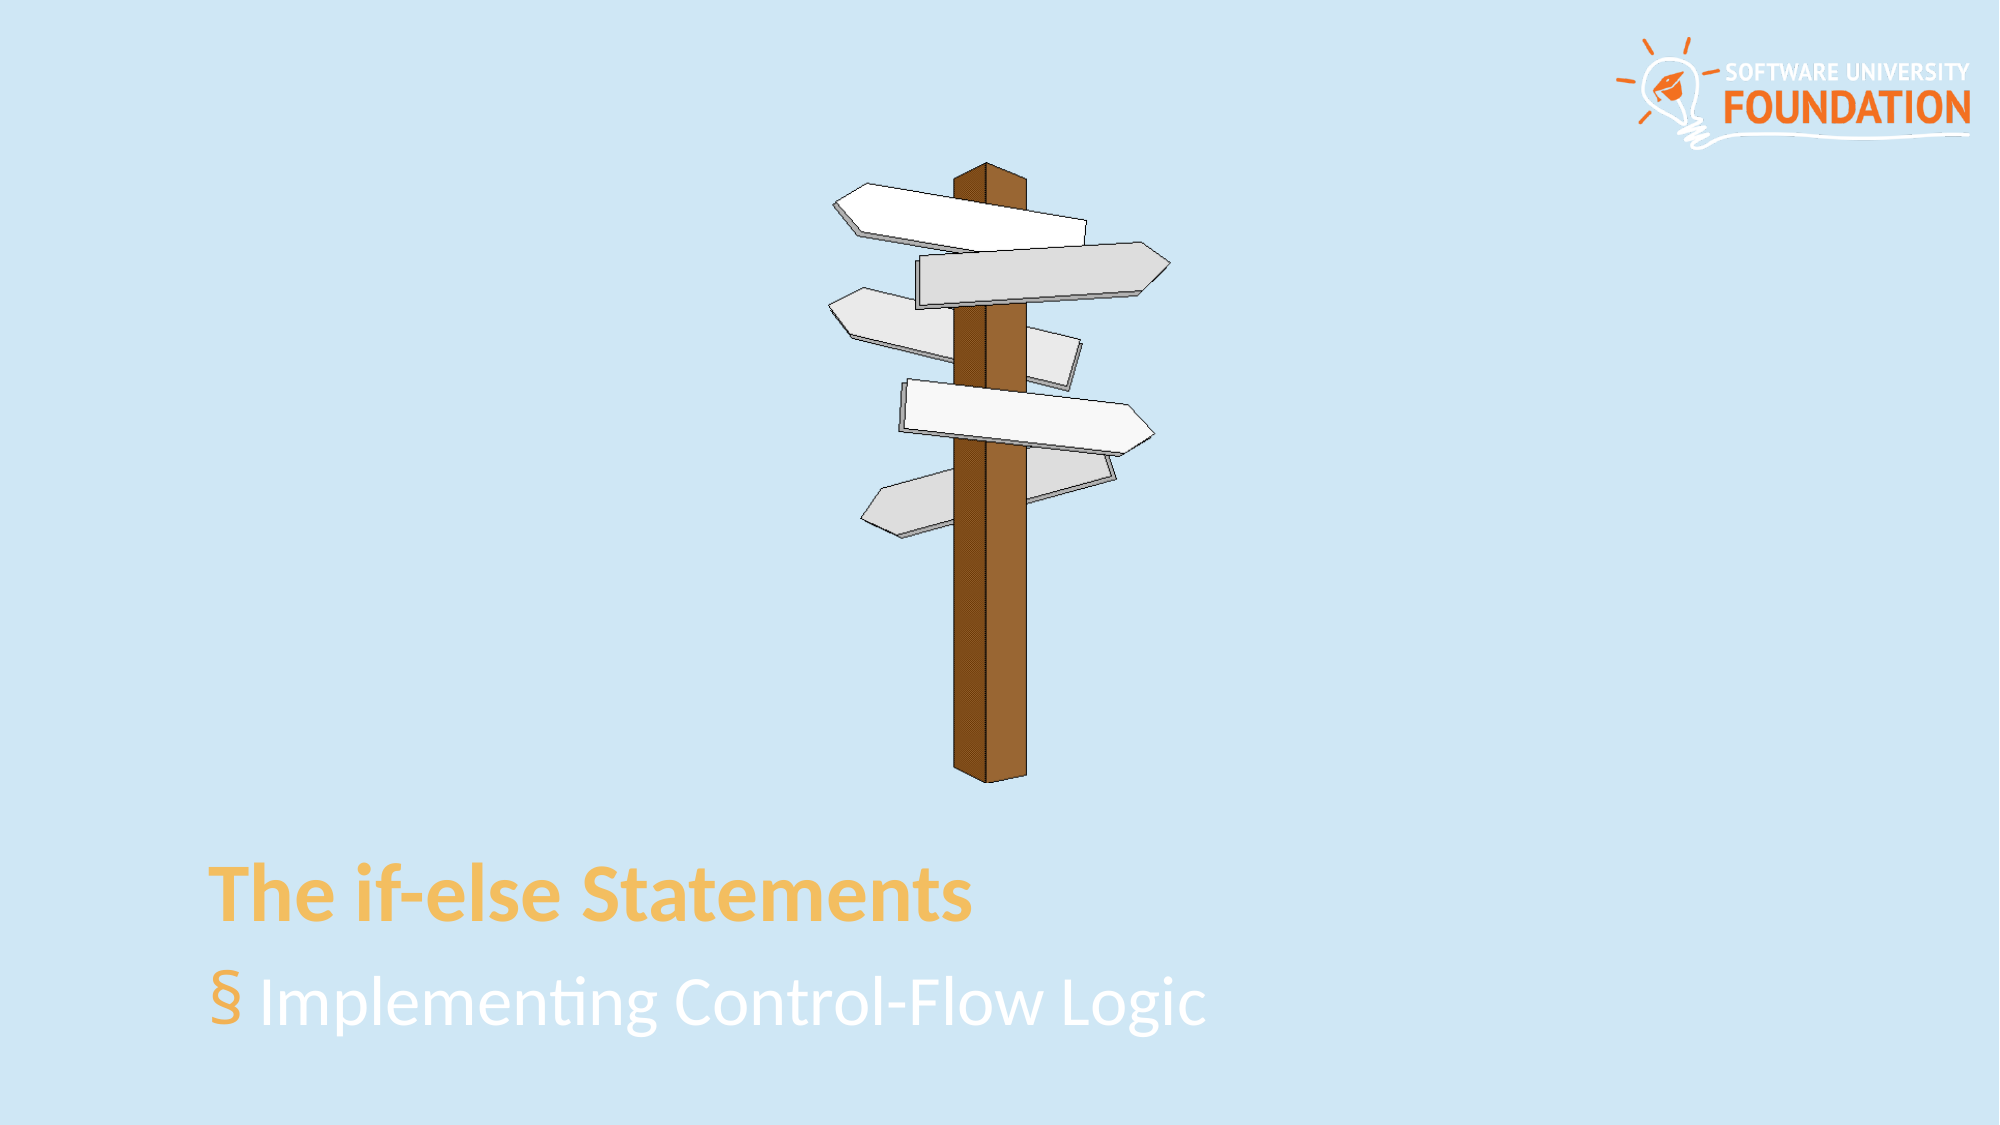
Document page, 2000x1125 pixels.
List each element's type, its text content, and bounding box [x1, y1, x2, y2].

picture [1612, 37, 1970, 163]
list Implementing Control-Flow Logic [193, 943, 1807, 1057]
title The if-else Statements [193, 818, 1807, 943]
picture [828, 162, 1171, 783]
